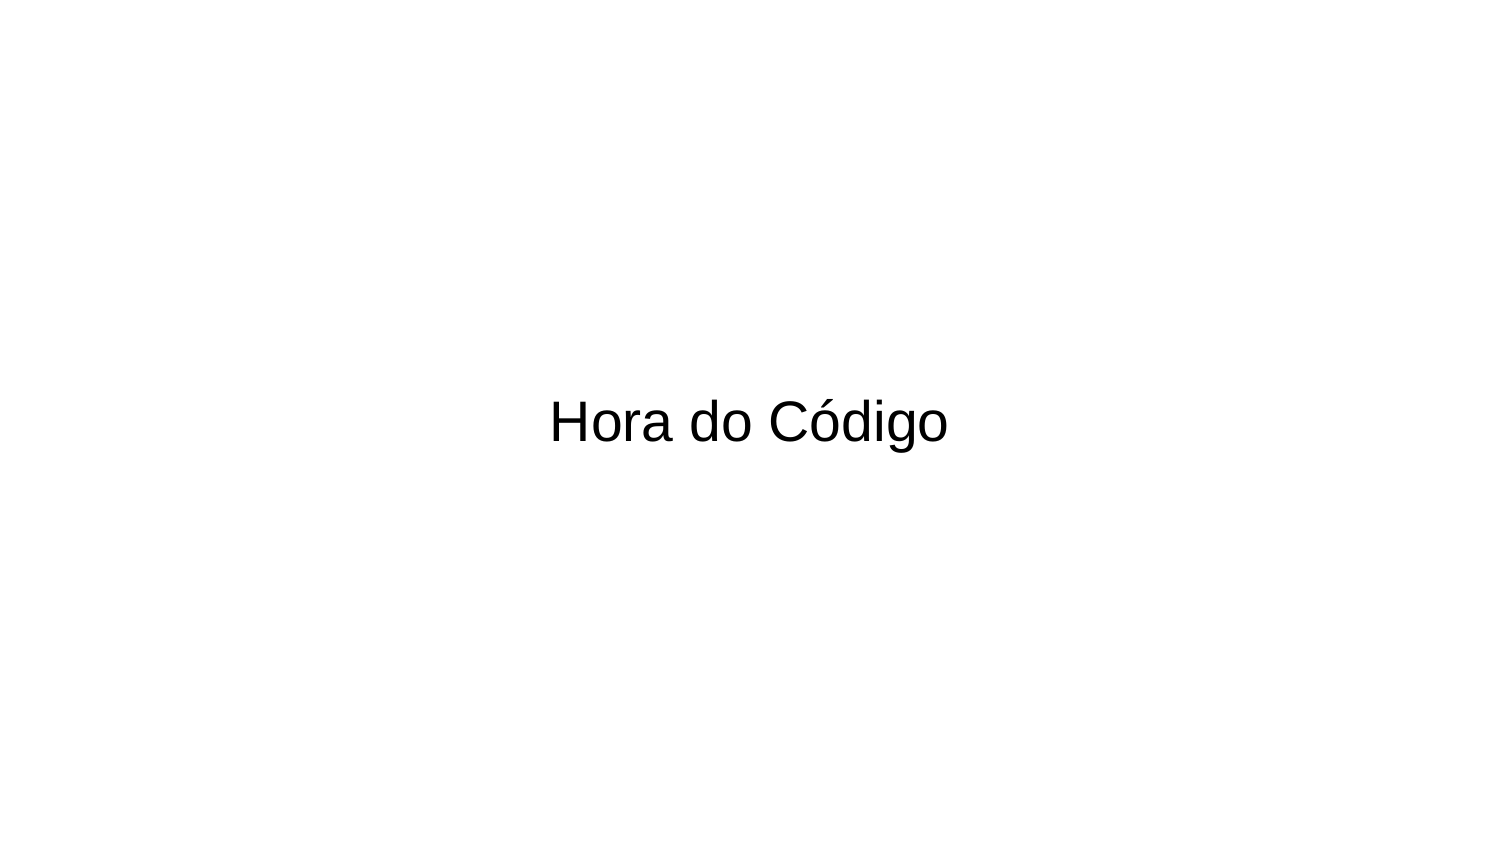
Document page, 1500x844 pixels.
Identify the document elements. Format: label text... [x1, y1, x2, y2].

title Hora do Código [51, 374, 1449, 469]
